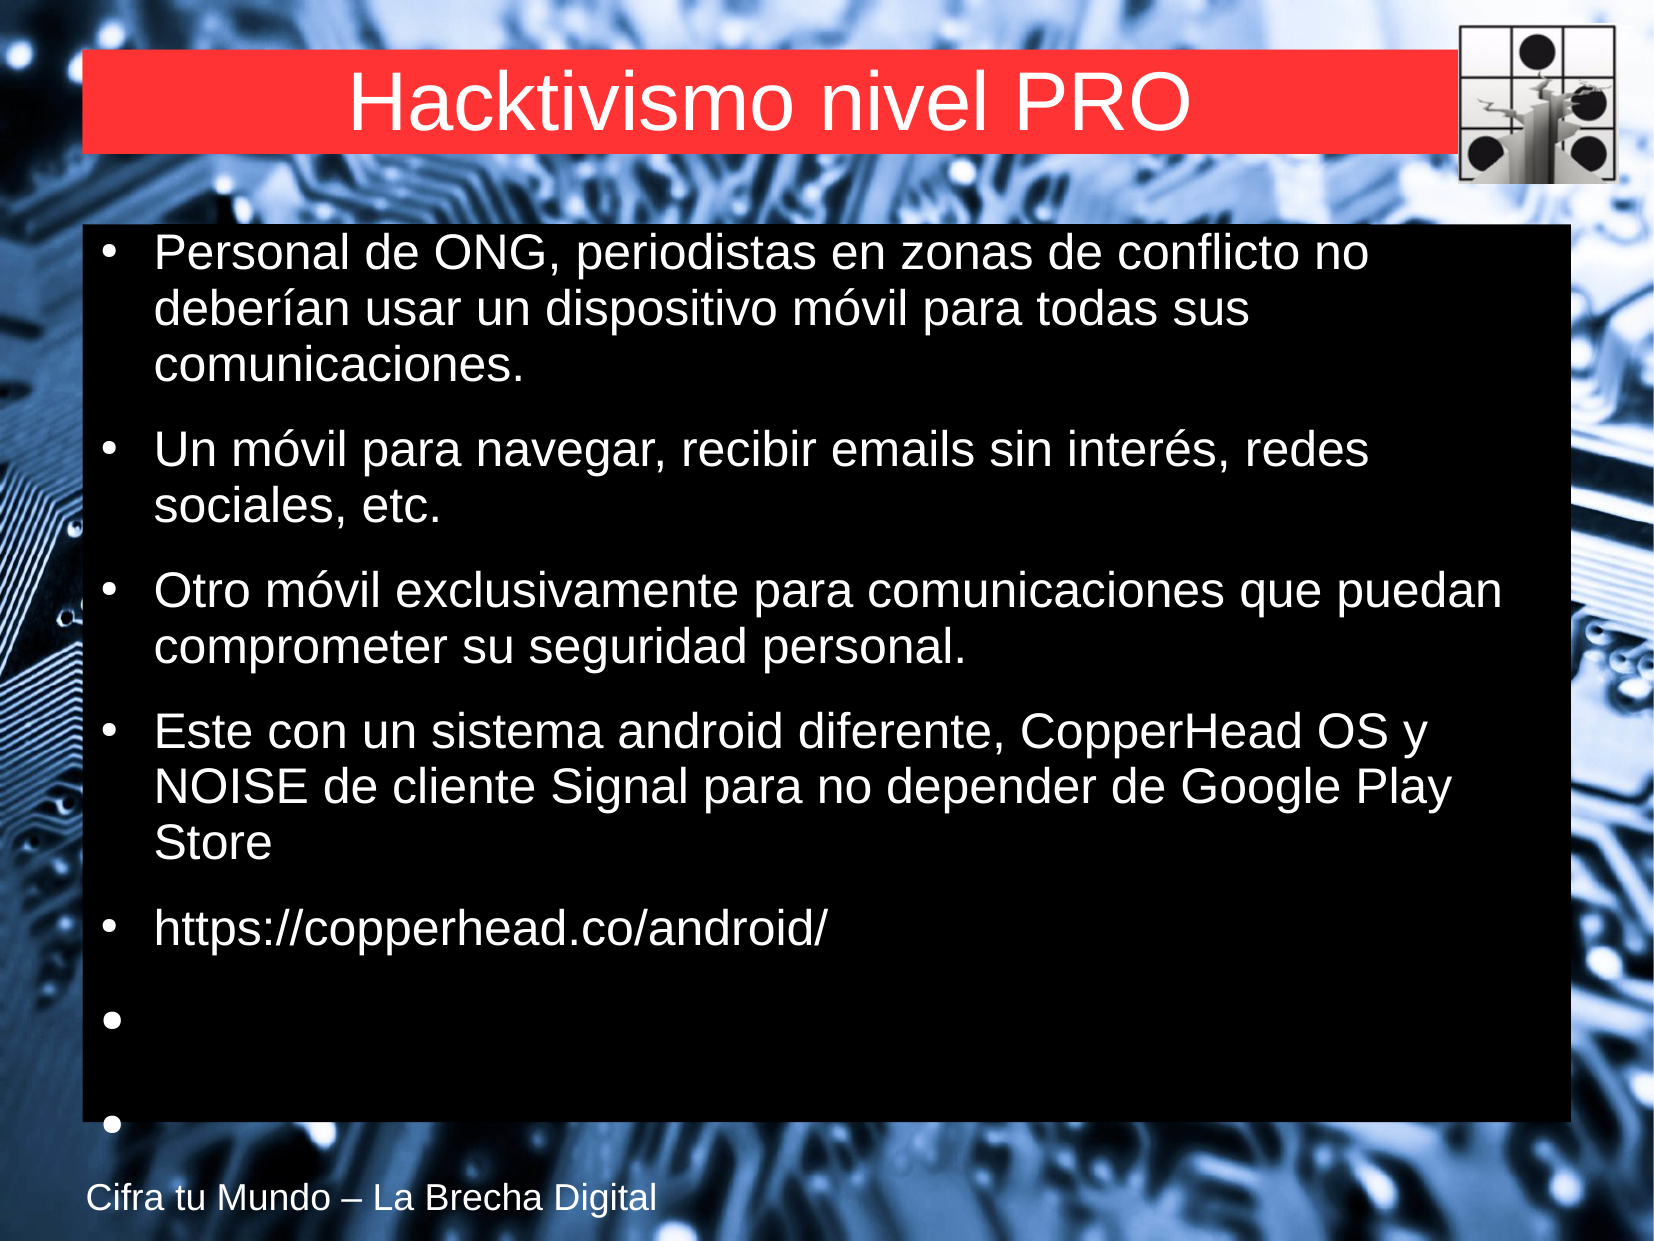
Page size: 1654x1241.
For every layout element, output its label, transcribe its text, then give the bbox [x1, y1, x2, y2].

text_box Cifra tu Mundo – La Brecha Digital [70, 1169, 1453, 1226]
list Personal de ONG, periodistas en zonas de conflicto no deberían usar un dispositivo móvil para todas sus comunicaciones. Un móvil para navegar, recibir emails sin interés, redes sociales, etc. Otro móvil exclusivamente para comunicaciones que puedan comprometer su seguridad personal. Este con un sistema android diferente, CopperHead OS y NOISE de cliente Signal para no depender de Google Play Store https://copperhead.co/android/ [82, 224, 1571, 1123]
title Hacktivismo nivel PRO [82, 49, 1458, 154]
picture [0, 0, 1654, 1241]
